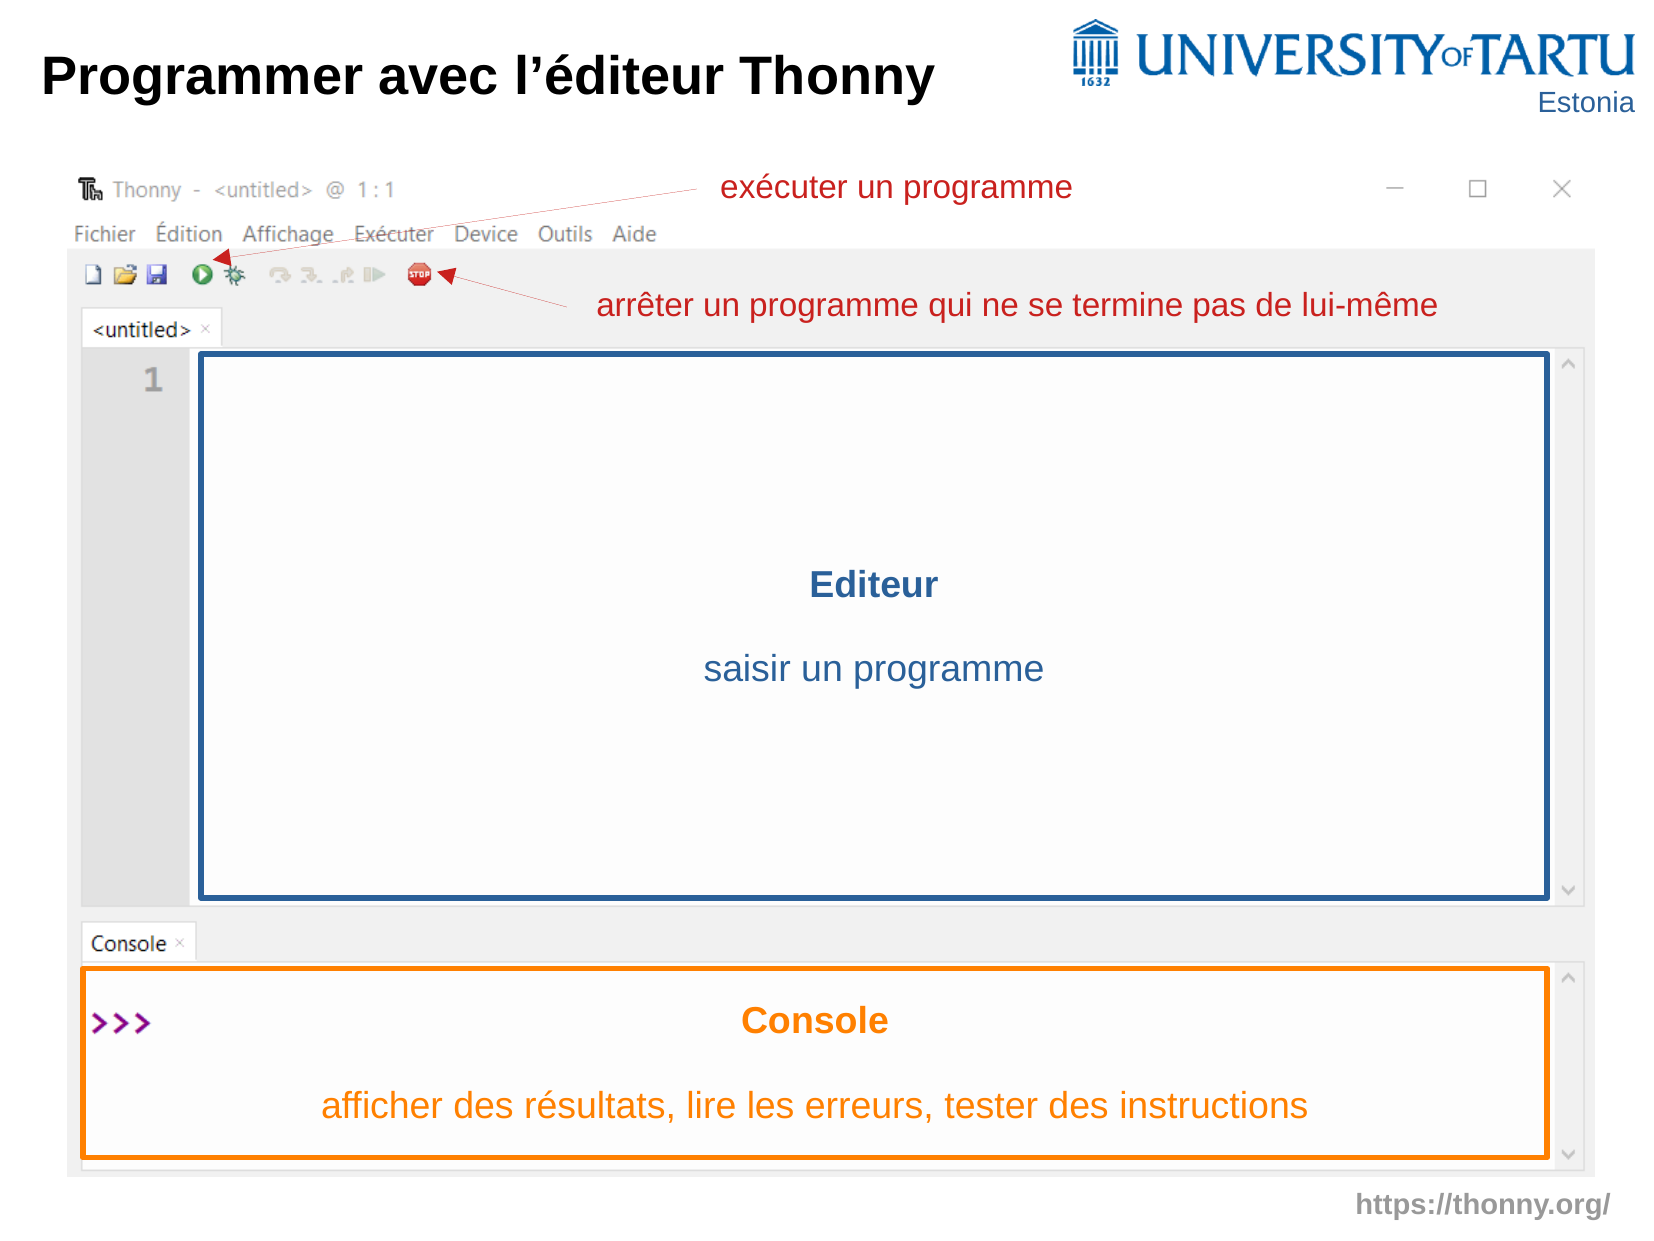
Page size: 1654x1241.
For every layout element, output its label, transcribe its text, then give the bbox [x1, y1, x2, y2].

text_box Console afficher des résultats, lire les erreurs, tester des instructions [82, 968, 1548, 1158]
text_box Estonia [1522, 79, 1651, 127]
text_box exécuter un programme [705, 161, 1089, 214]
text_box Programmer avec l’éditeur Thonny [26, 37, 953, 115]
picture [67, 166, 1595, 1177]
picture [1062, 12, 1642, 91]
text_box Editeur saisir un programme [200, 354, 1548, 898]
text_box https://thonny.org/ [1340, 1180, 1636, 1229]
text_box arrêter un programme qui ne se termine pas de lui-même [581, 278, 1455, 331]
